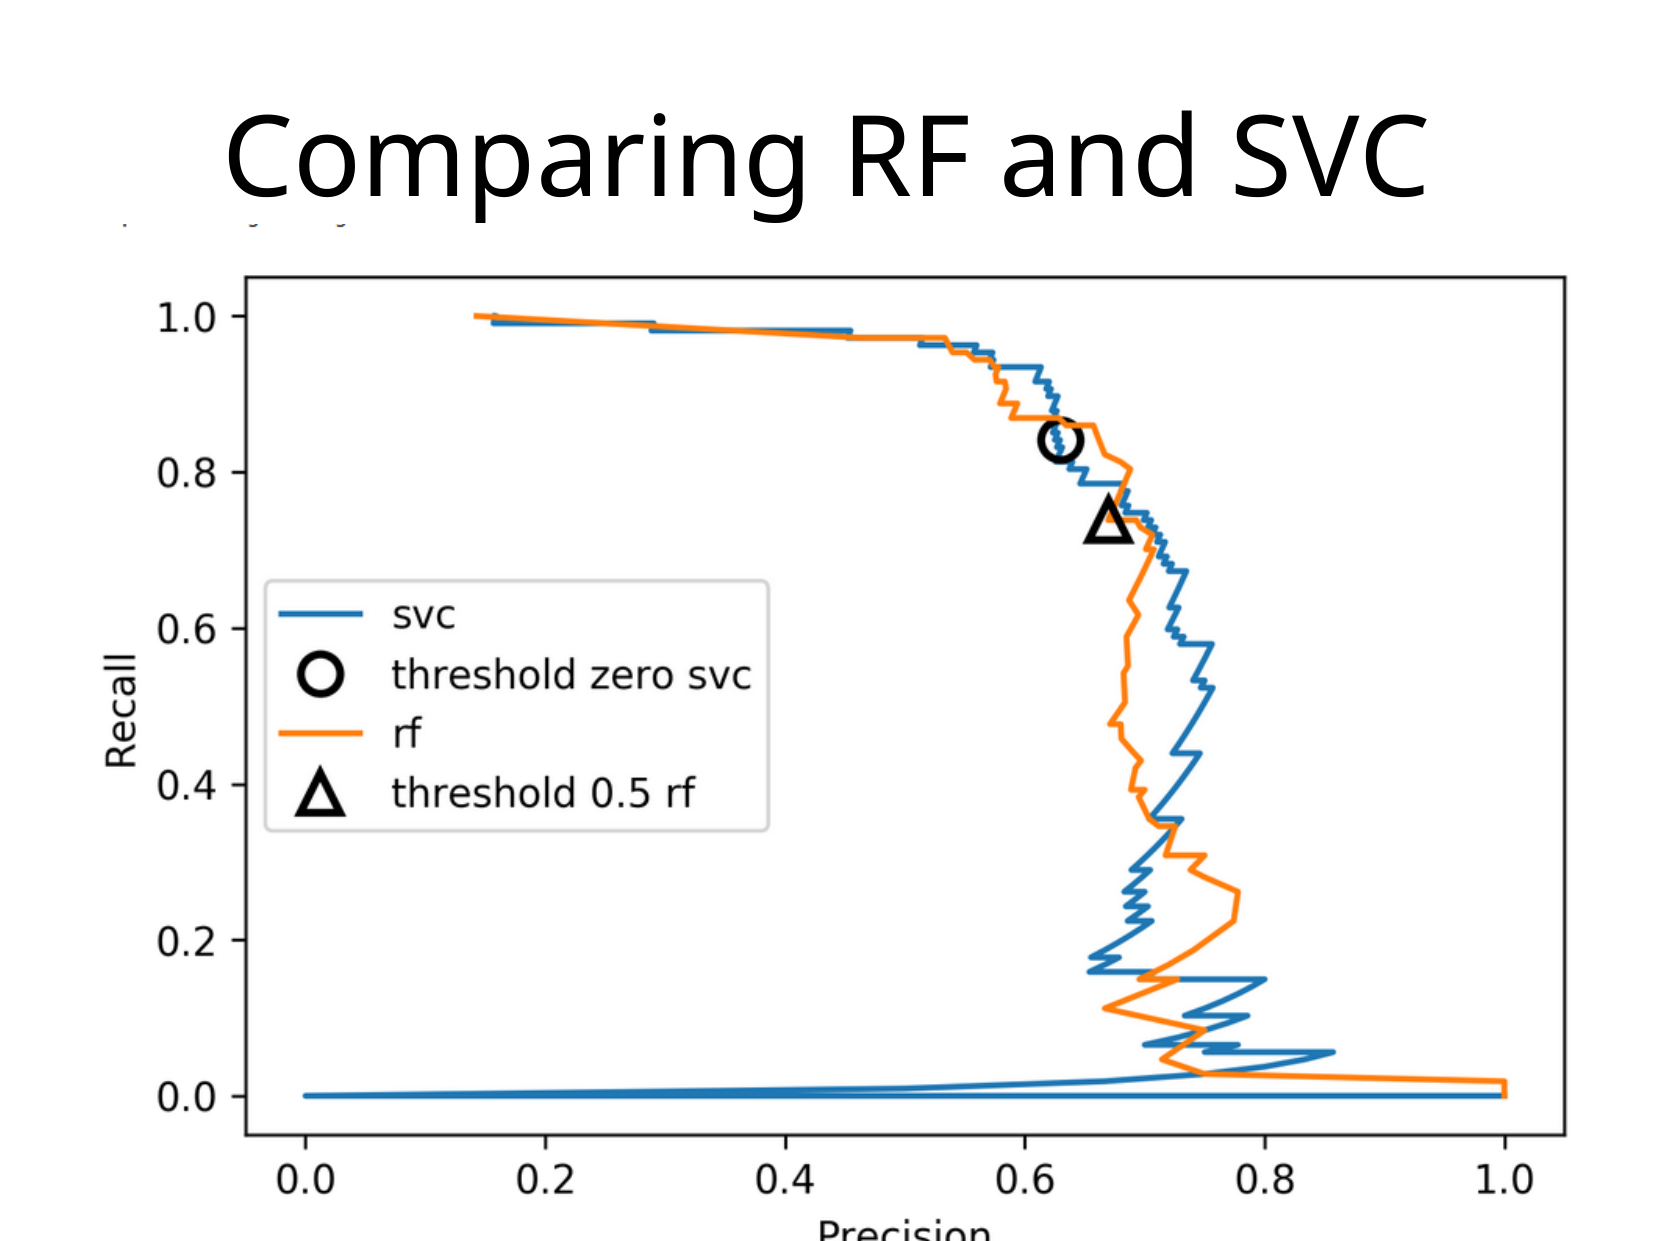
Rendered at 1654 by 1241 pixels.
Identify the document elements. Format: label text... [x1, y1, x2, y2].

title Comparing RF and SVC [82, 49, 1571, 224]
picture [75, 224, 1602, 1241]
